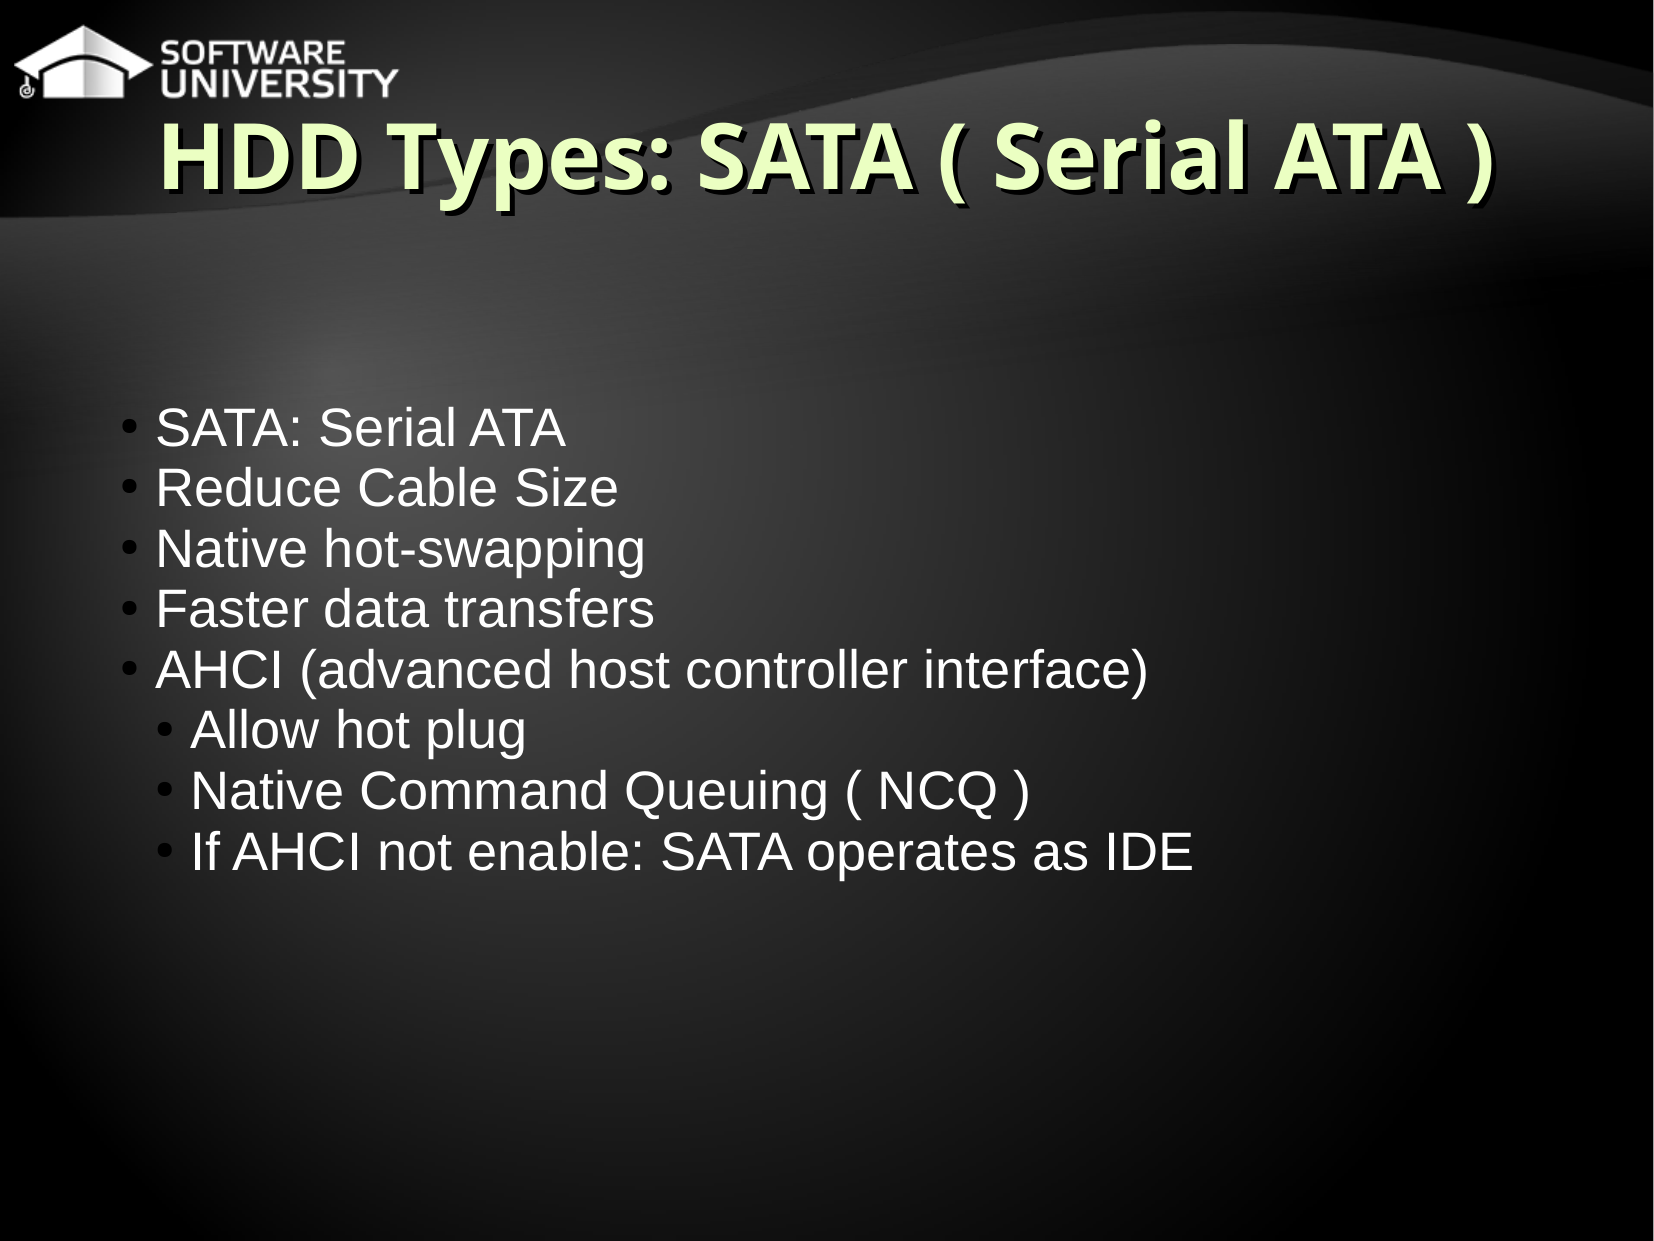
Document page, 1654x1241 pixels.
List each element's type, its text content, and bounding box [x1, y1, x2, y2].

text_box SATA: Serial ATA Reduce Cable Size Native hot-swapping Faster data transfers AHCI (advanced host controller interface) Allow hot plug Native Command Queuing ( NCQ ) If AHCI not enable: SATA operates as IDE [105, 390, 1209, 888]
picture [0, 0, 1654, 1241]
title HDD Types: SATA ( Serial ATA ) [82, 97, 1571, 208]
